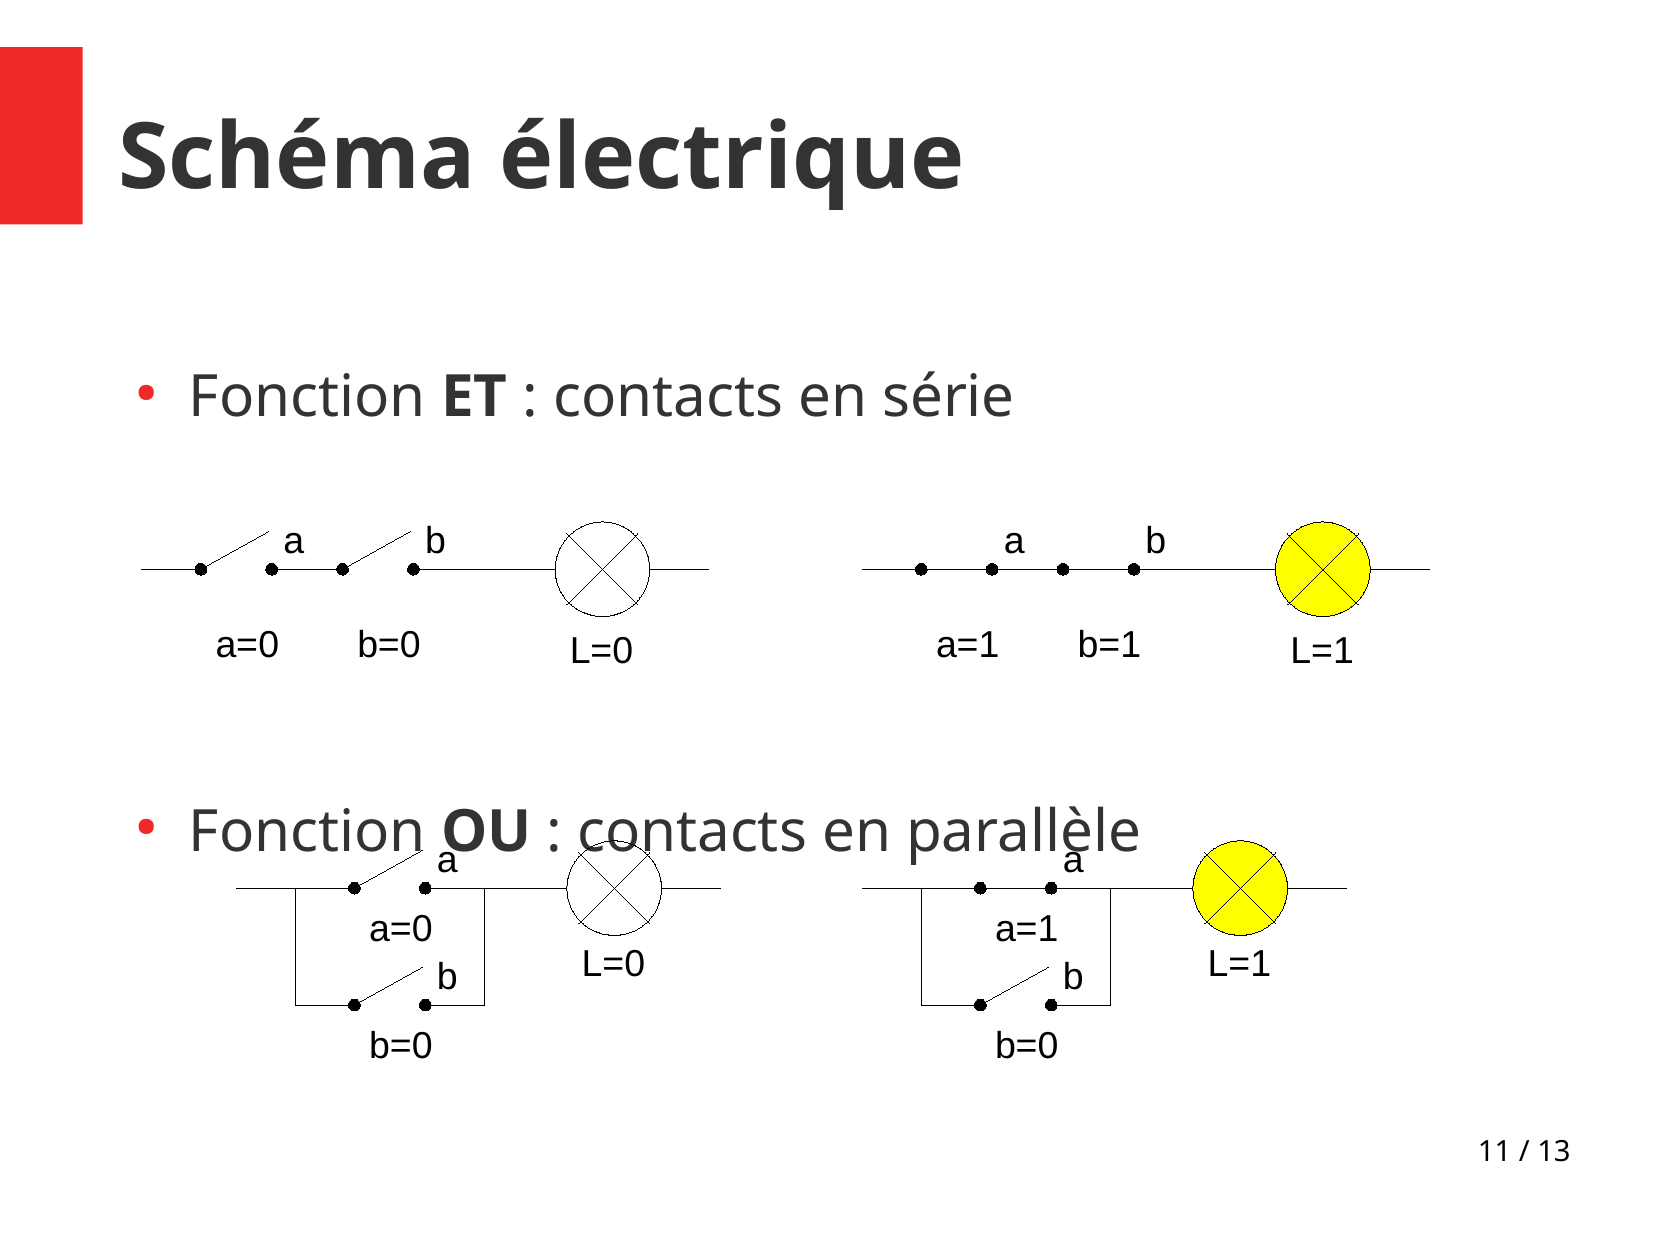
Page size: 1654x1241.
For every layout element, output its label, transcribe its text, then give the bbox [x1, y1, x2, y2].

text_box a=0 [354, 899, 448, 957]
text_box [348, 882, 361, 895]
text_box a [422, 831, 473, 889]
text_box [986, 563, 999, 576]
text_box a=0 [200, 616, 294, 674]
text_box b [422, 948, 473, 1006]
text_box [336, 563, 349, 576]
text_box L=1 [1192, 935, 1300, 1035]
text_box [407, 563, 420, 576]
text_box [1045, 882, 1058, 895]
text_box b=0 [342, 616, 436, 674]
text_box [194, 563, 207, 576]
text_box a [988, 512, 1040, 570]
text_box [974, 999, 987, 1011]
text_box L=0 [555, 621, 662, 721]
text_box a=1 [980, 899, 1074, 957]
text_box [974, 882, 987, 895]
text_box b=1 [1062, 616, 1157, 674]
text_box [915, 563, 928, 576]
text_box b=0 [980, 1016, 1074, 1074]
text_box a=1 [921, 616, 1015, 674]
title Schéma électrique [118, 49, 1571, 257]
text_box [419, 882, 432, 895]
text_box [1192, 840, 1288, 935]
text_box a [1048, 831, 1099, 889]
text_box [1057, 563, 1069, 576]
text_box b [1130, 512, 1182, 570]
text_box [265, 563, 278, 576]
text_box b [1048, 948, 1099, 1006]
text_box [1045, 999, 1058, 1011]
text_box a [268, 512, 319, 570]
text_box [1275, 521, 1371, 617]
text_box L=0 [566, 935, 674, 1035]
text_box b=0 [354, 1016, 448, 1074]
text_box [1127, 563, 1140, 576]
text_box [348, 999, 361, 1011]
text_box [419, 999, 432, 1011]
text_box L=1 [1275, 621, 1382, 721]
text_box b [410, 512, 461, 570]
list Fonction ET : contacts en série Fonction OU : contacts en parallèle [118, 354, 1536, 1074]
